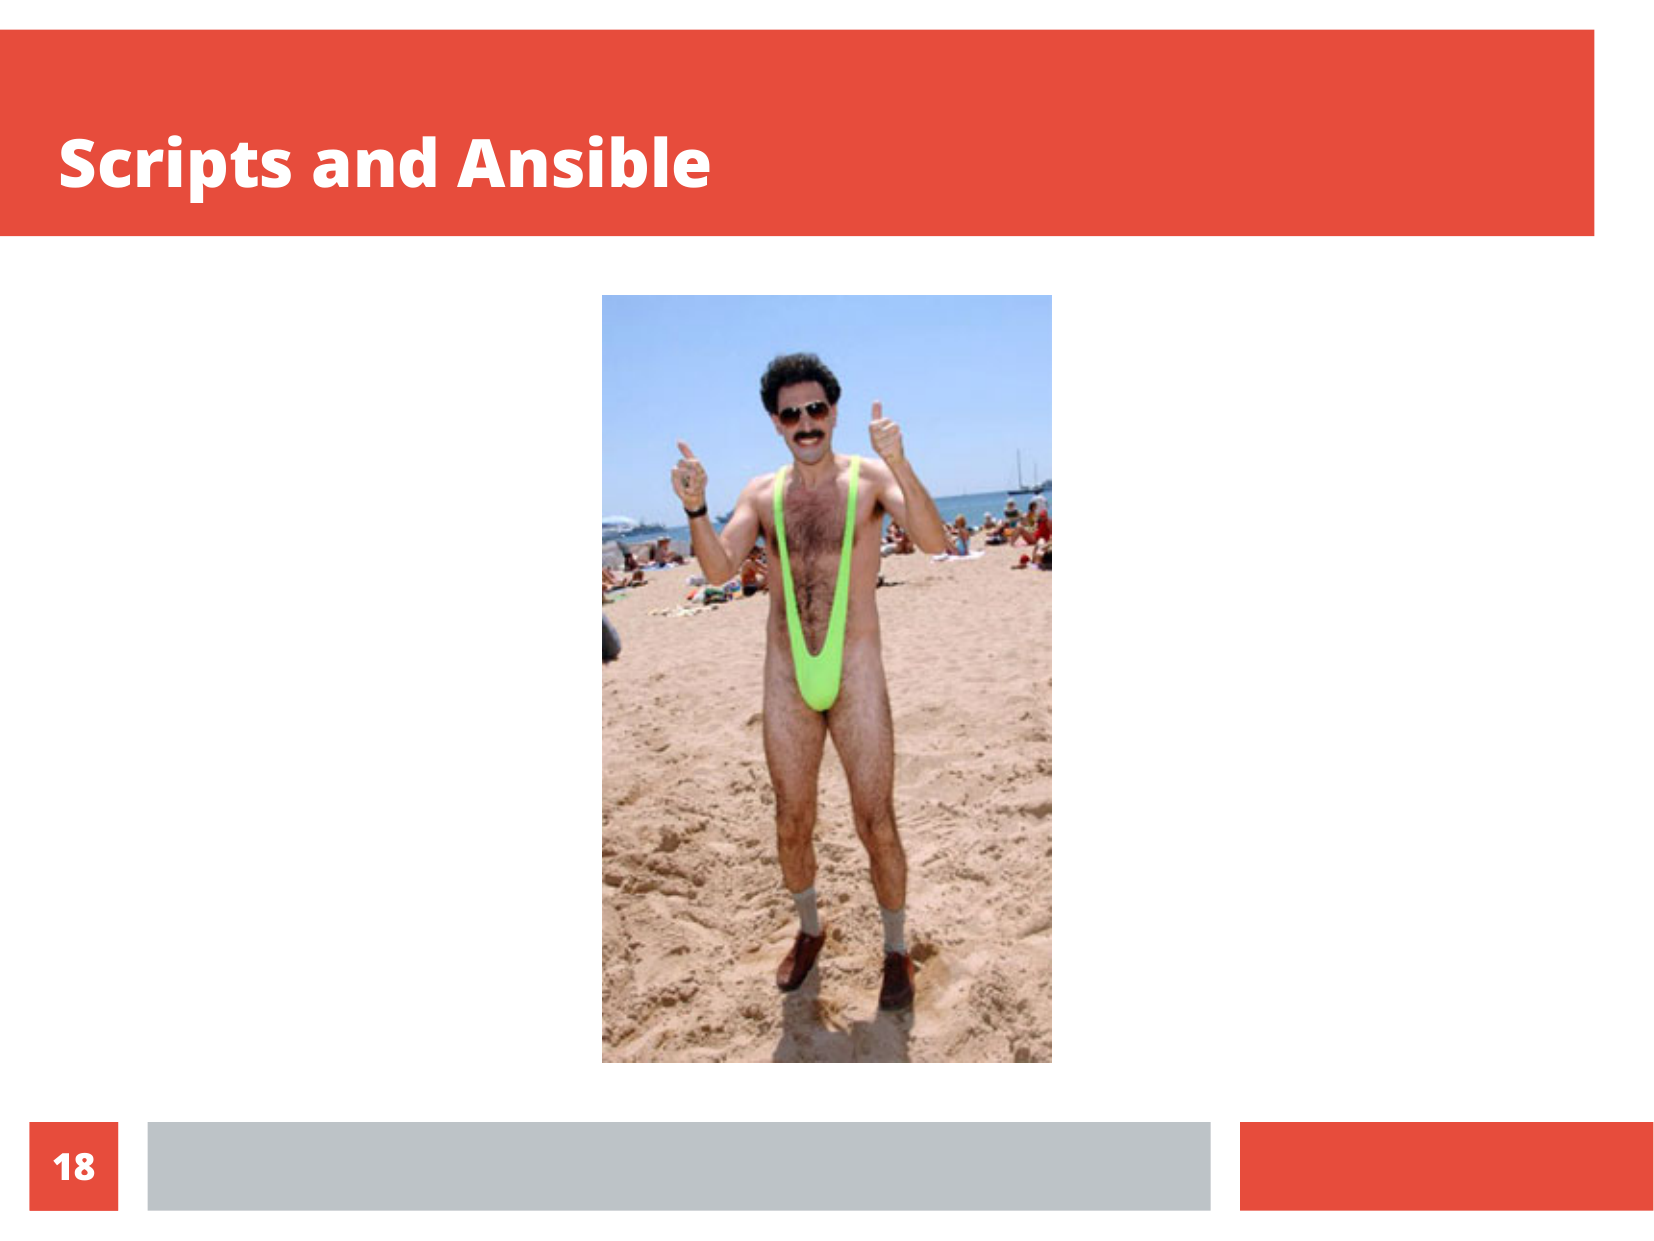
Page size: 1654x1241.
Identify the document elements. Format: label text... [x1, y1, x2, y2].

title Scripts and Ansible [59, 59, 1595, 207]
picture [602, 295, 1052, 1063]
